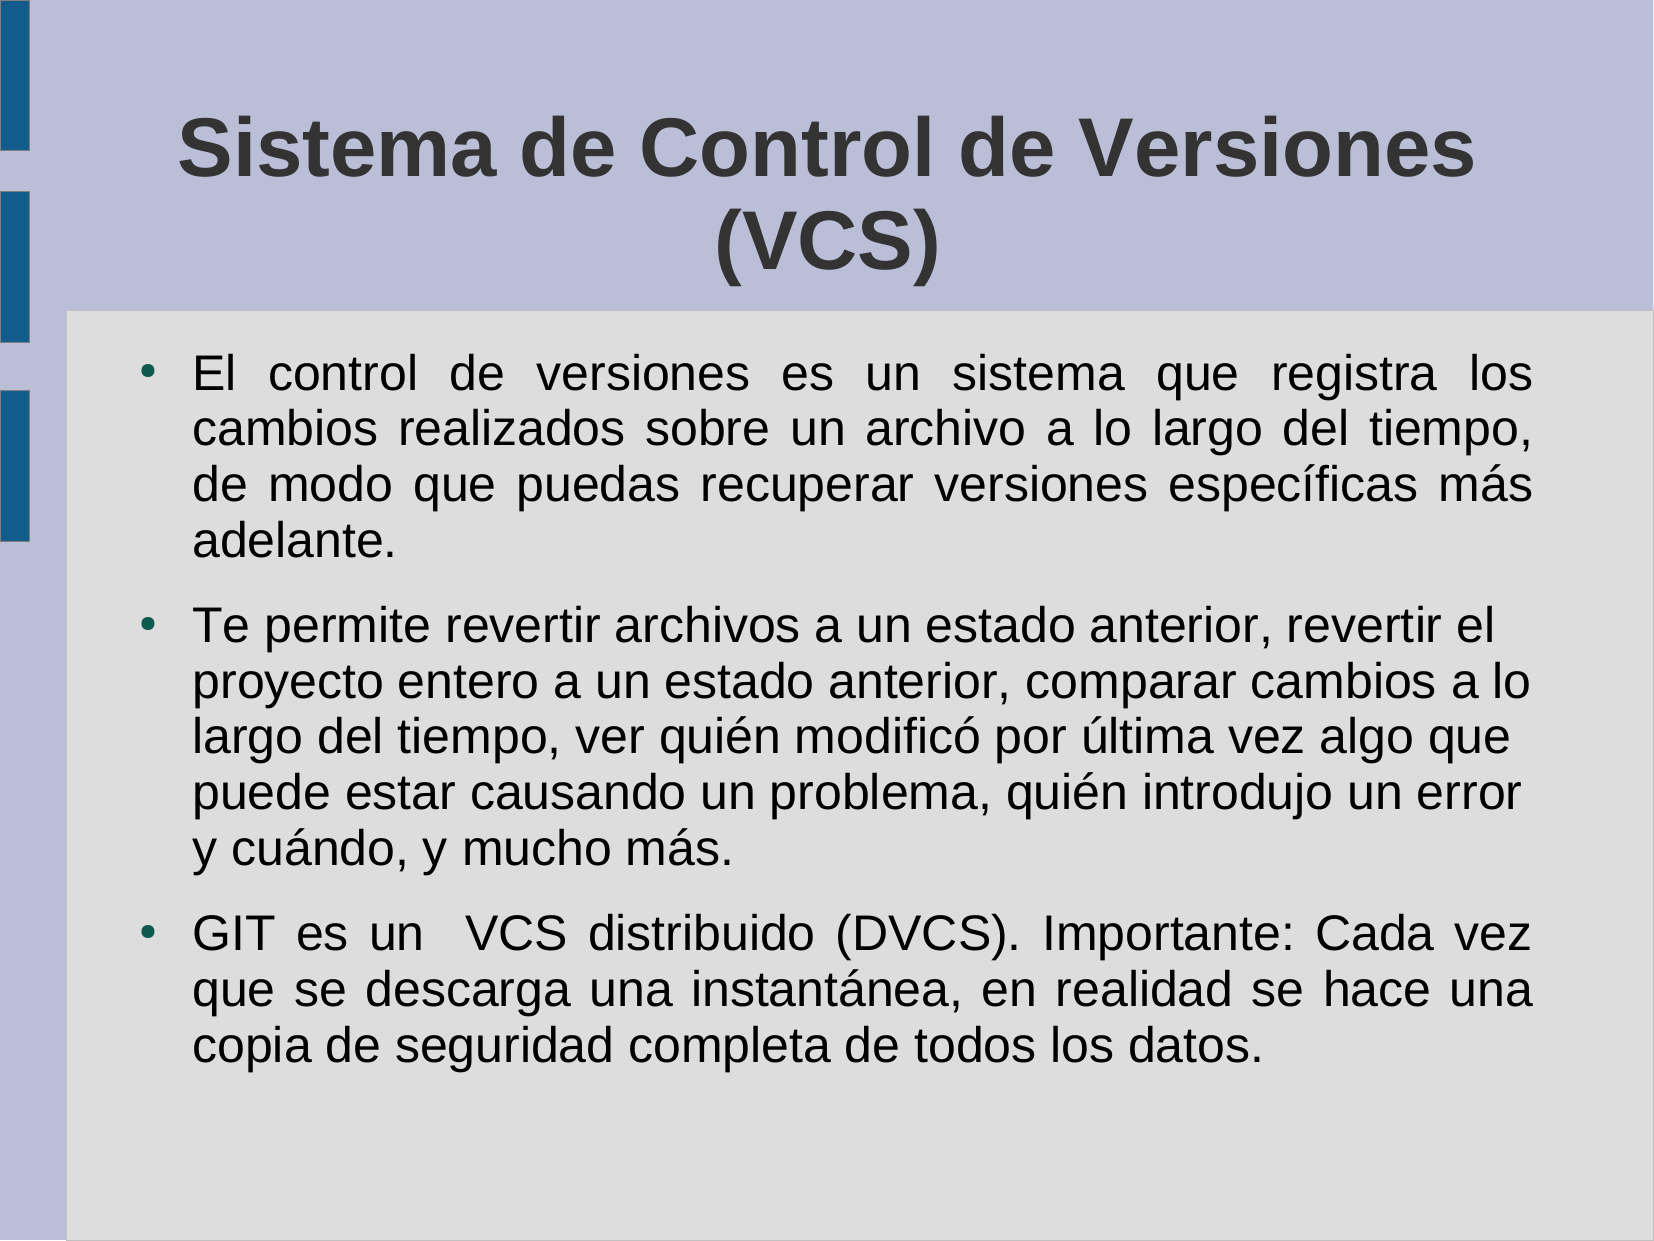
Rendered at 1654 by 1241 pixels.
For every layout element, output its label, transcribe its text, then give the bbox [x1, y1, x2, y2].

list El control de versiones es un sistema que registra los cambios realizados sobre un archivo a lo largo del tiempo, de modo que puedas recuperar versiones específicas más adelante. Te permite revertir archivos a un estado anterior, revertir el proyecto entero a un estado anterior, comparar cambios a lo largo del tiempo, ver quién modificó por última vez algo que puede estar causando un problema, quién introdujo un error y cuándo, y mucho más. GIT es un VCS distribuido (DVCS). Importante: Cada vez que se descarga una instantánea, en realidad se hace una copia de seguridad completa de todos los datos. [121, 344, 1534, 1127]
title Sistema de Control de Versiones (VCS) [121, 91, 1534, 299]
